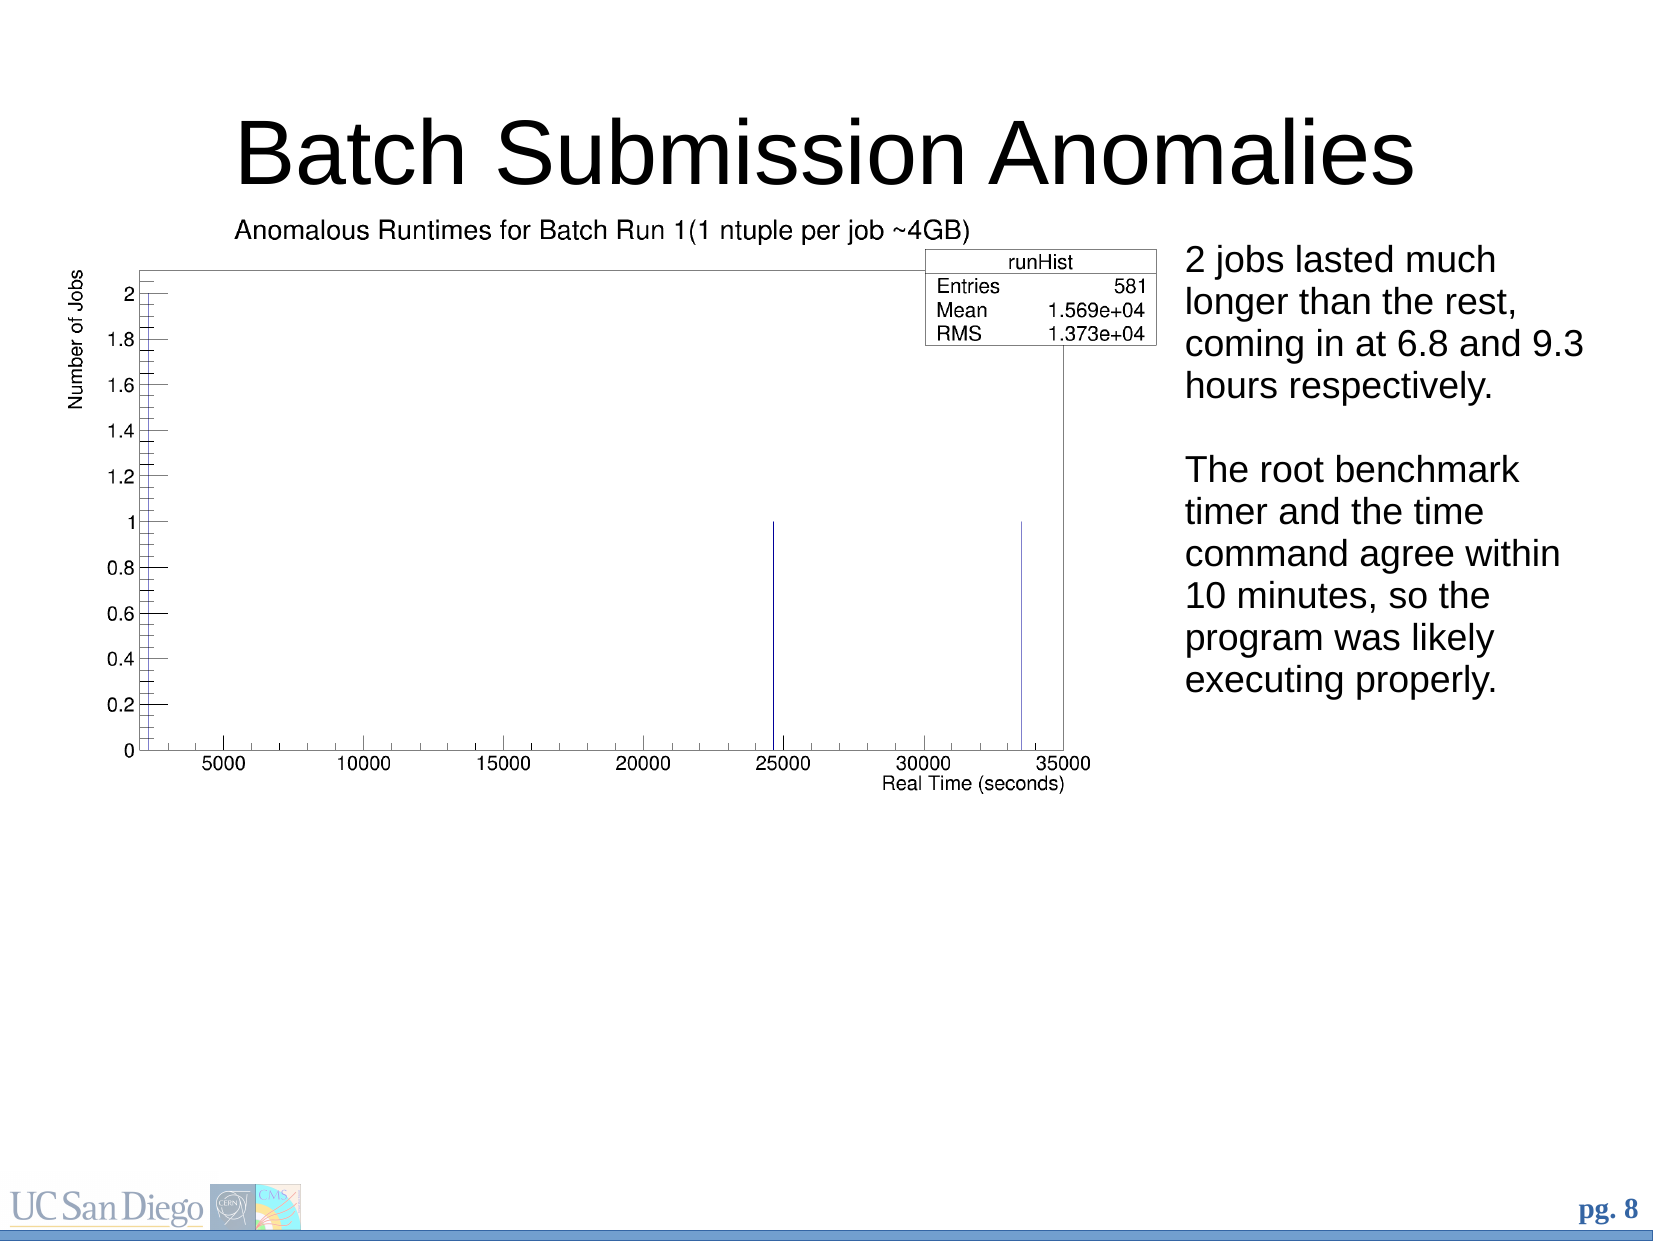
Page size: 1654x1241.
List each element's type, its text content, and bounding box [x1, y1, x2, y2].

text_box 2 jobs lasted much longer than the rest, coming in at 6.8 and 9.3 hours respectively. The root benchmark timer and the time command agree within 10 minutes, so the program was likely executing properly. [1170, 231, 1621, 856]
title Batch Submission Anomalies [82, 49, 1571, 231]
picture [24, 210, 1179, 811]
